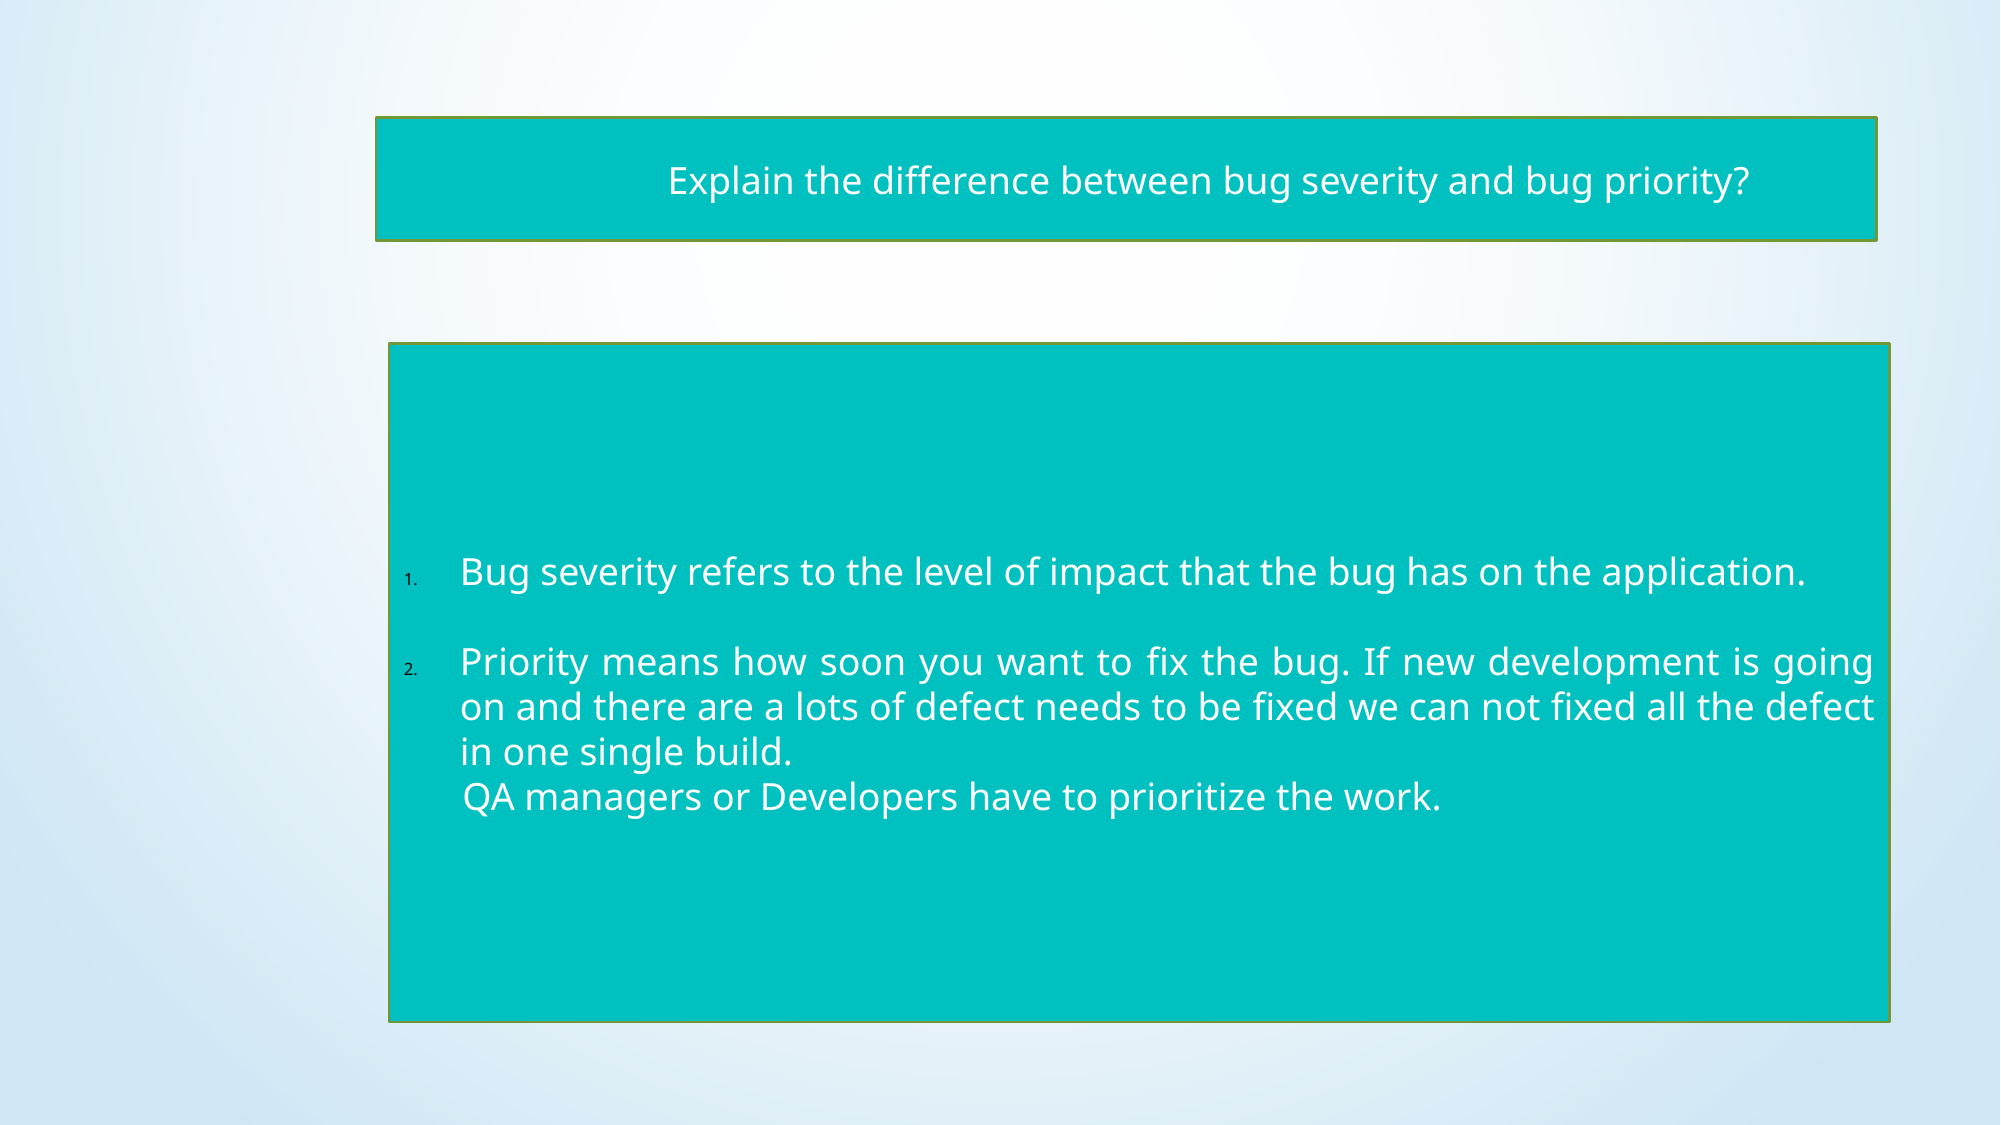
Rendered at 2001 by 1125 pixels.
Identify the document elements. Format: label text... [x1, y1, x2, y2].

text_box Explain the difference between bug severity and bug priority? [375, 117, 1877, 241]
picture [0, 0, 2000, 1125]
text_box Bug severity refers to the level of impact that the bug has on the application. Priority means how soon you want to ﬁx the bug. If new development is going on and there are a lots of defect needs to be ﬁxed we can not ﬁxed all the defect in one single build. QA managers or Developers have to prioritize the work. [388, 343, 1890, 1023]
